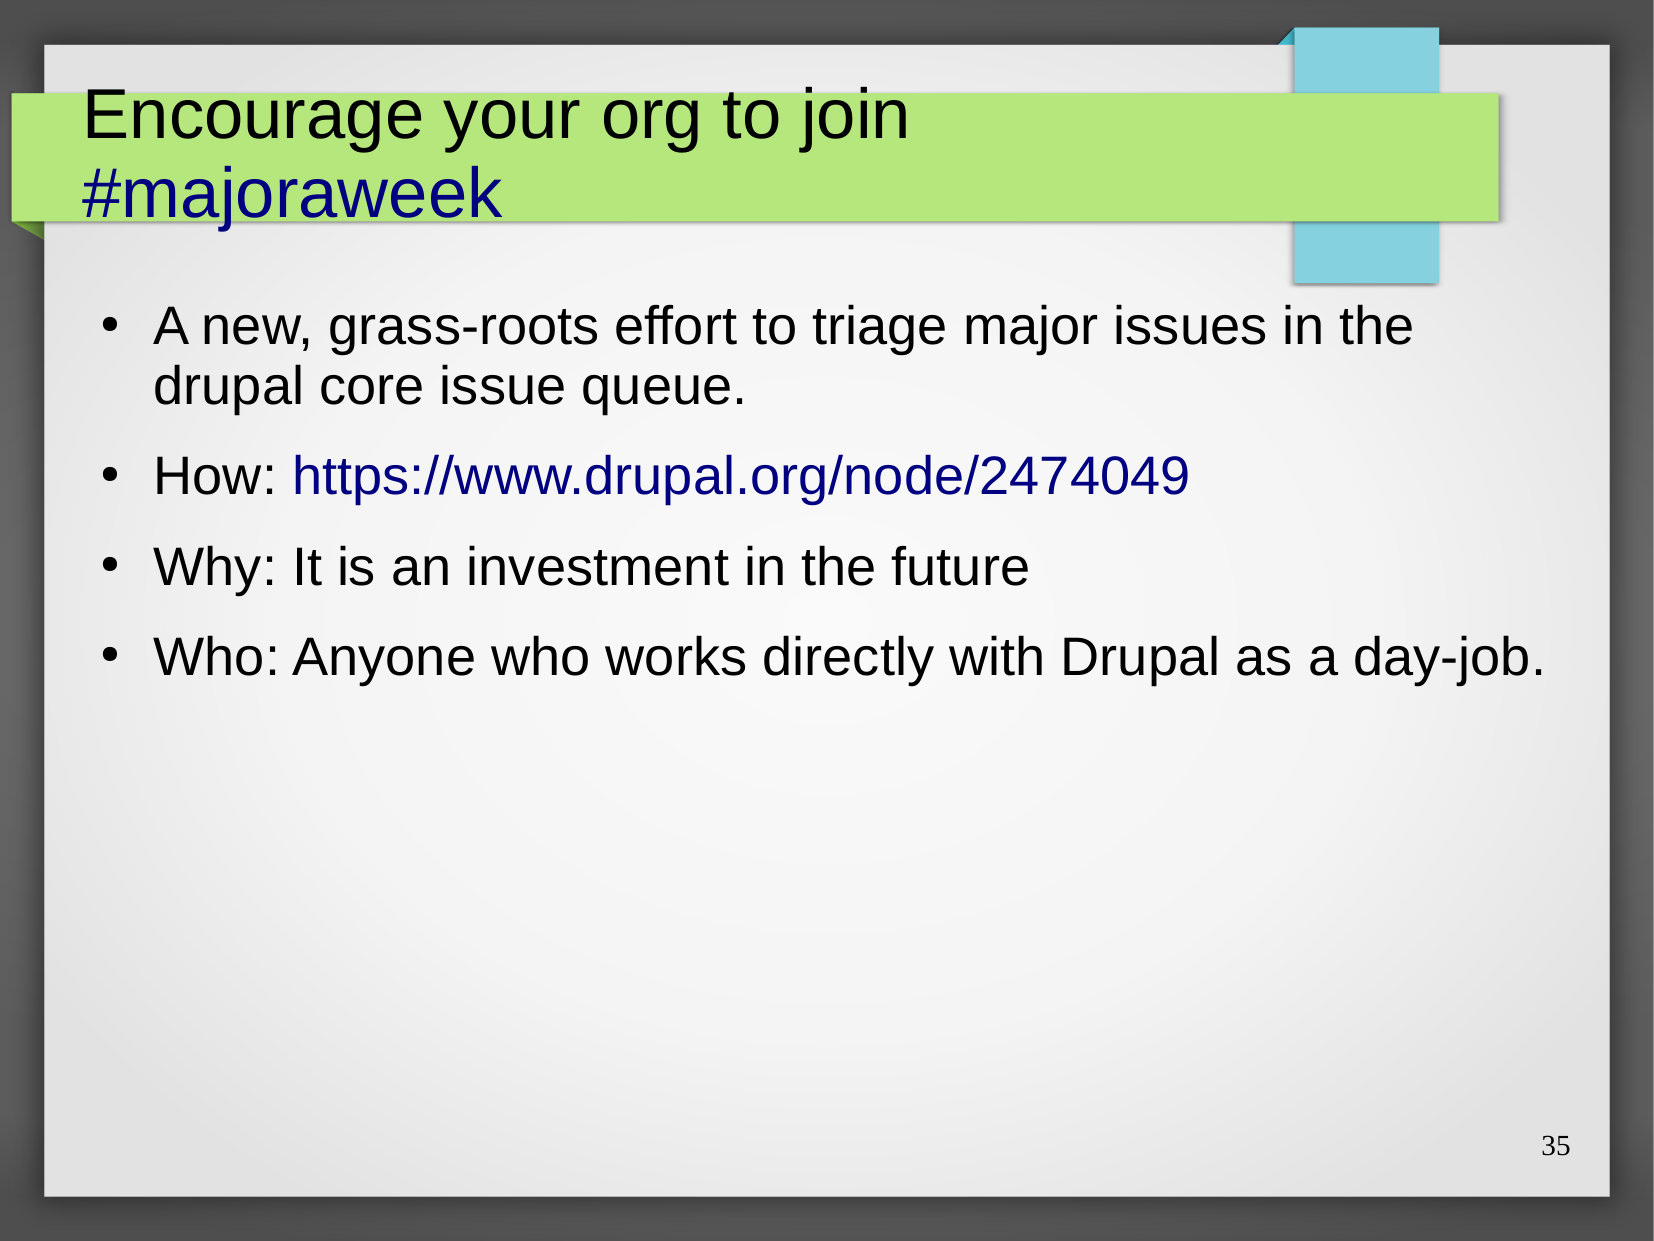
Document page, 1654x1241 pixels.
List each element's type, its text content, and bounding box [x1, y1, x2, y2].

picture [0, 0, 1654, 1241]
title Encourage your org to join #majoraweek [82, 74, 1264, 233]
list A new, grass-roots effort to triage major issues in the drupal core issue queue. How: https://www.drupal.org/node/2474049 Why: It is an investment in the future Who: Anyone who works directly with Drupal as a day-job. [82, 295, 1571, 1015]
